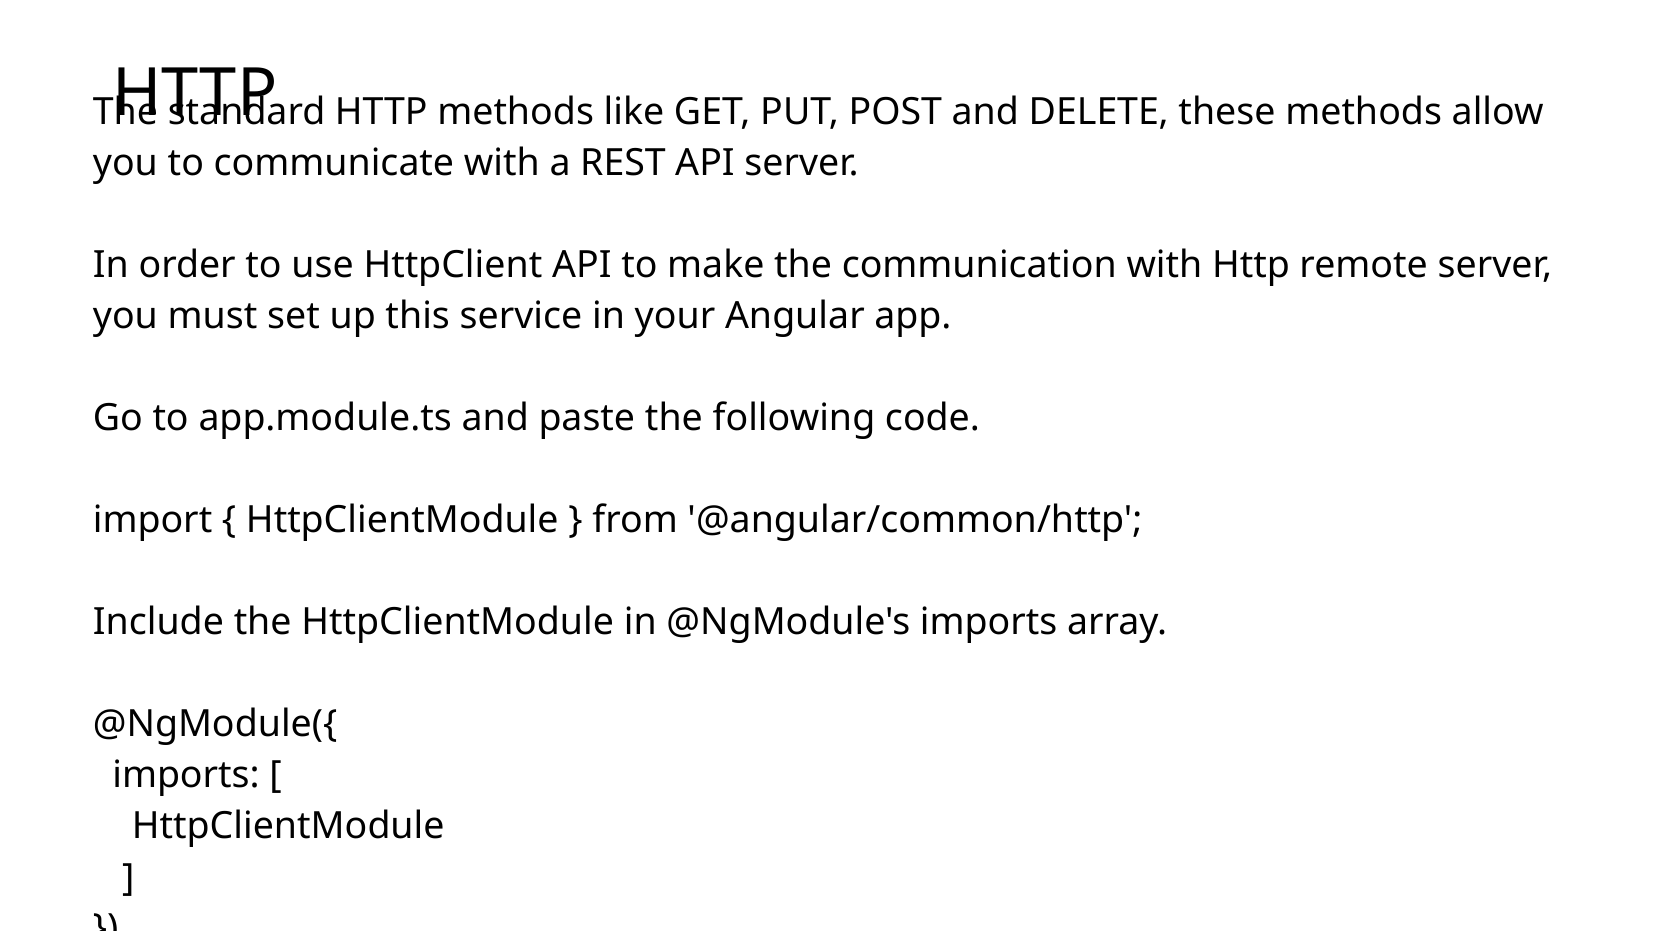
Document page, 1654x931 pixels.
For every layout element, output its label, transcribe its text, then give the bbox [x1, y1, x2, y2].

subtitle The standard HTTP methods like GET, PUT, POST and DELETE, these methods allow you to communicate with a REST API server. In order to use HttpClient API to make the communication with Http remote server, you must set up this service in your Angular app. Go to app.module.ts and paste the following code. import { HttpClientModule } from '@angular/common/http'; Include the HttpClientModule in @NgModule's imports array. @NgModule({ imports: [ HttpClientModule ] }) And Inject this Httpclient in Service class constructor. [92, 206, 1581, 882]
title HTTP [82, 37, 308, 142]
